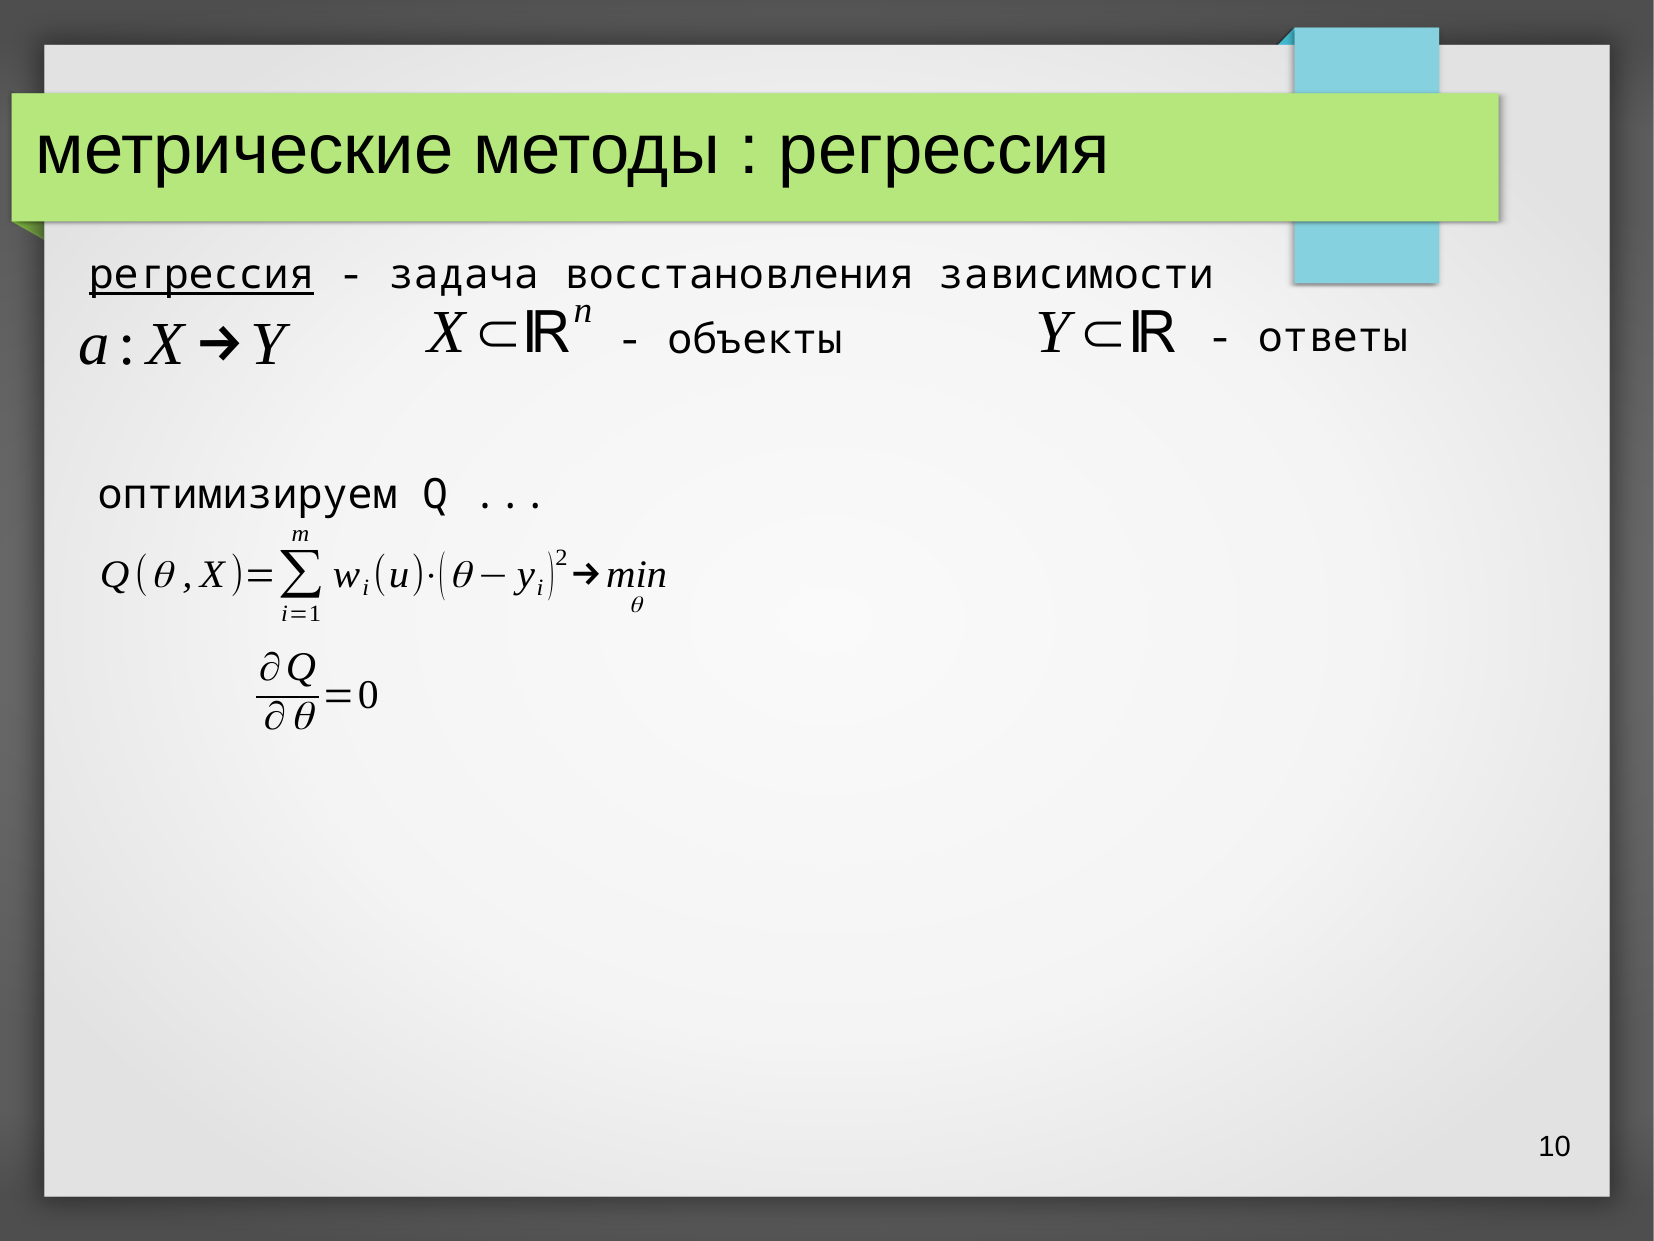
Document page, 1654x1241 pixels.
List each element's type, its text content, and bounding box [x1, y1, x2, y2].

chart [416, 297, 600, 373]
title метрические методы : регрессия [35, 108, 1170, 190]
text_box оптимизируем Q ... [82, 456, 588, 520]
chart [1028, 309, 1185, 372]
subtitle - объекты [617, 309, 866, 365]
picture [0, 0, 1654, 1241]
chart [94, 521, 675, 626]
text_box регрессия - задача восстановления зависимости [73, 236, 1244, 300]
chart [70, 323, 299, 385]
chart [248, 649, 387, 733]
text_box - ответы [1207, 310, 1433, 360]
